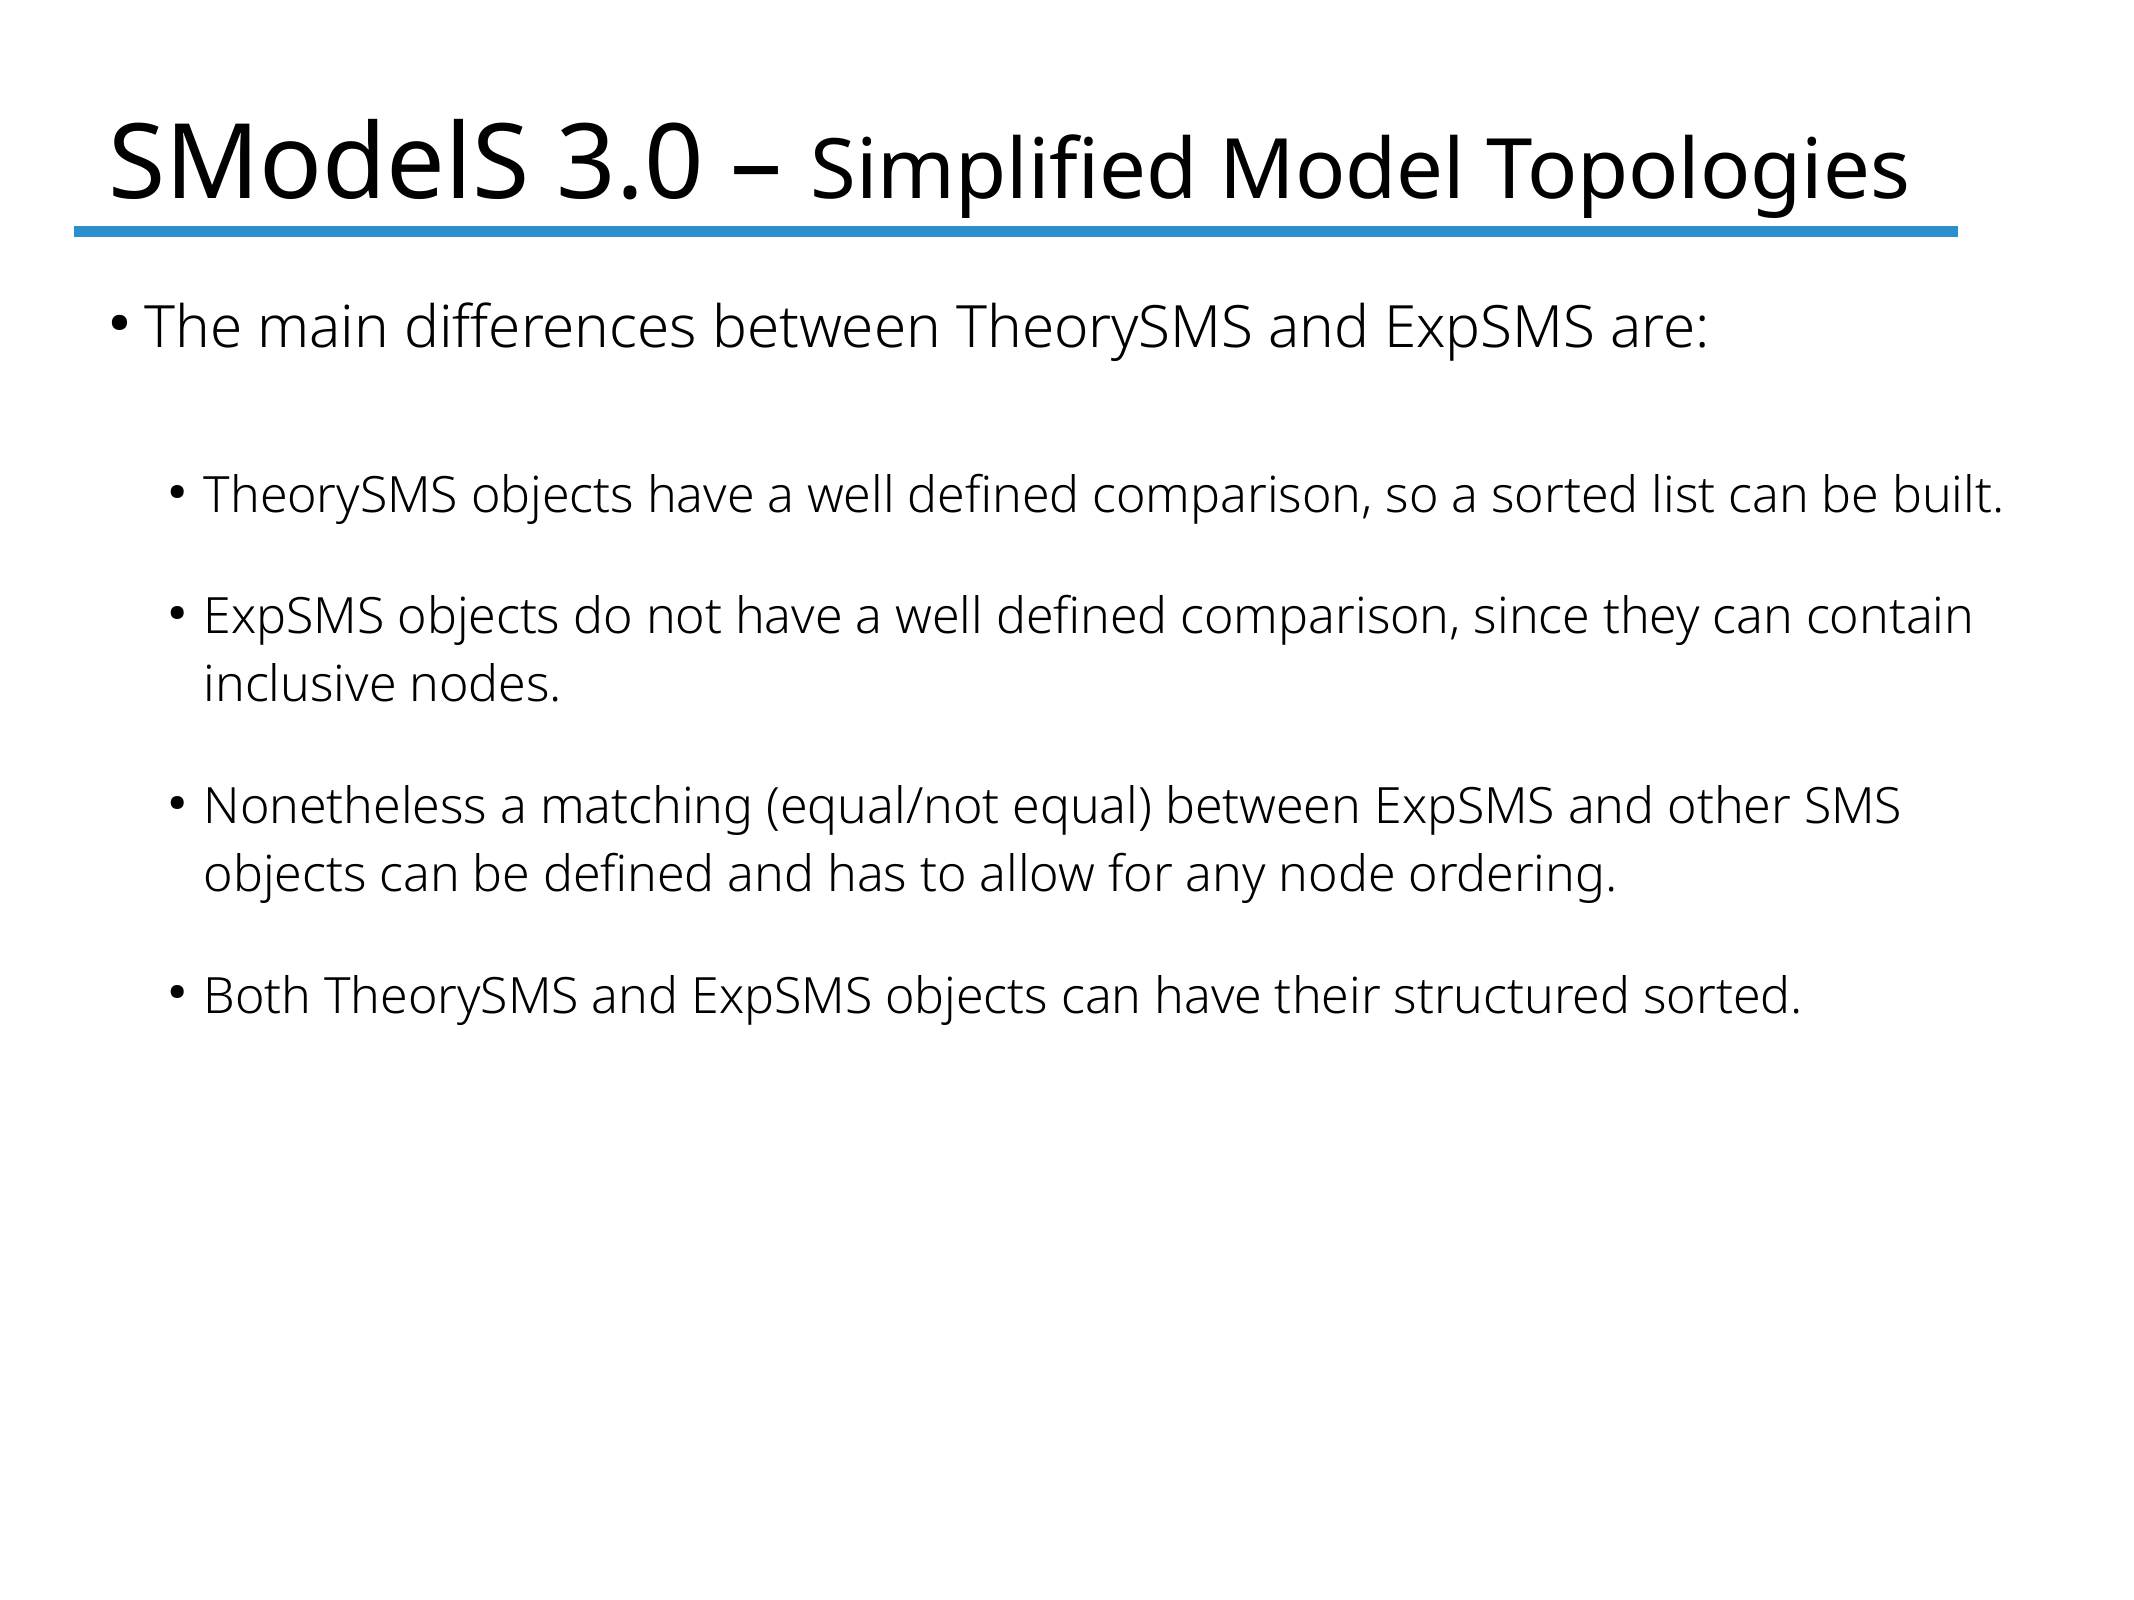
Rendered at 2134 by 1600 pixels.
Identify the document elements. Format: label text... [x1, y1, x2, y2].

text_box SModelS 3.0 – Simplified Model Topologies [84, 70, 1935, 243]
text_box The main differences between TheorySMS and ExpSMS are: TheorySMS objects have a well defined comparison, so a sorted list can be built. ExpSMS objects do not have a well defined comparison, since they can contain inclusive nodes. Nonetheless a matching (equal/not equal) between ExpSMS and other SMS objects can be defined and has to allow for any node ordering. Both TheorySMS and ExpSMS objects can have their structured sorted. [94, 277, 2091, 1170]
